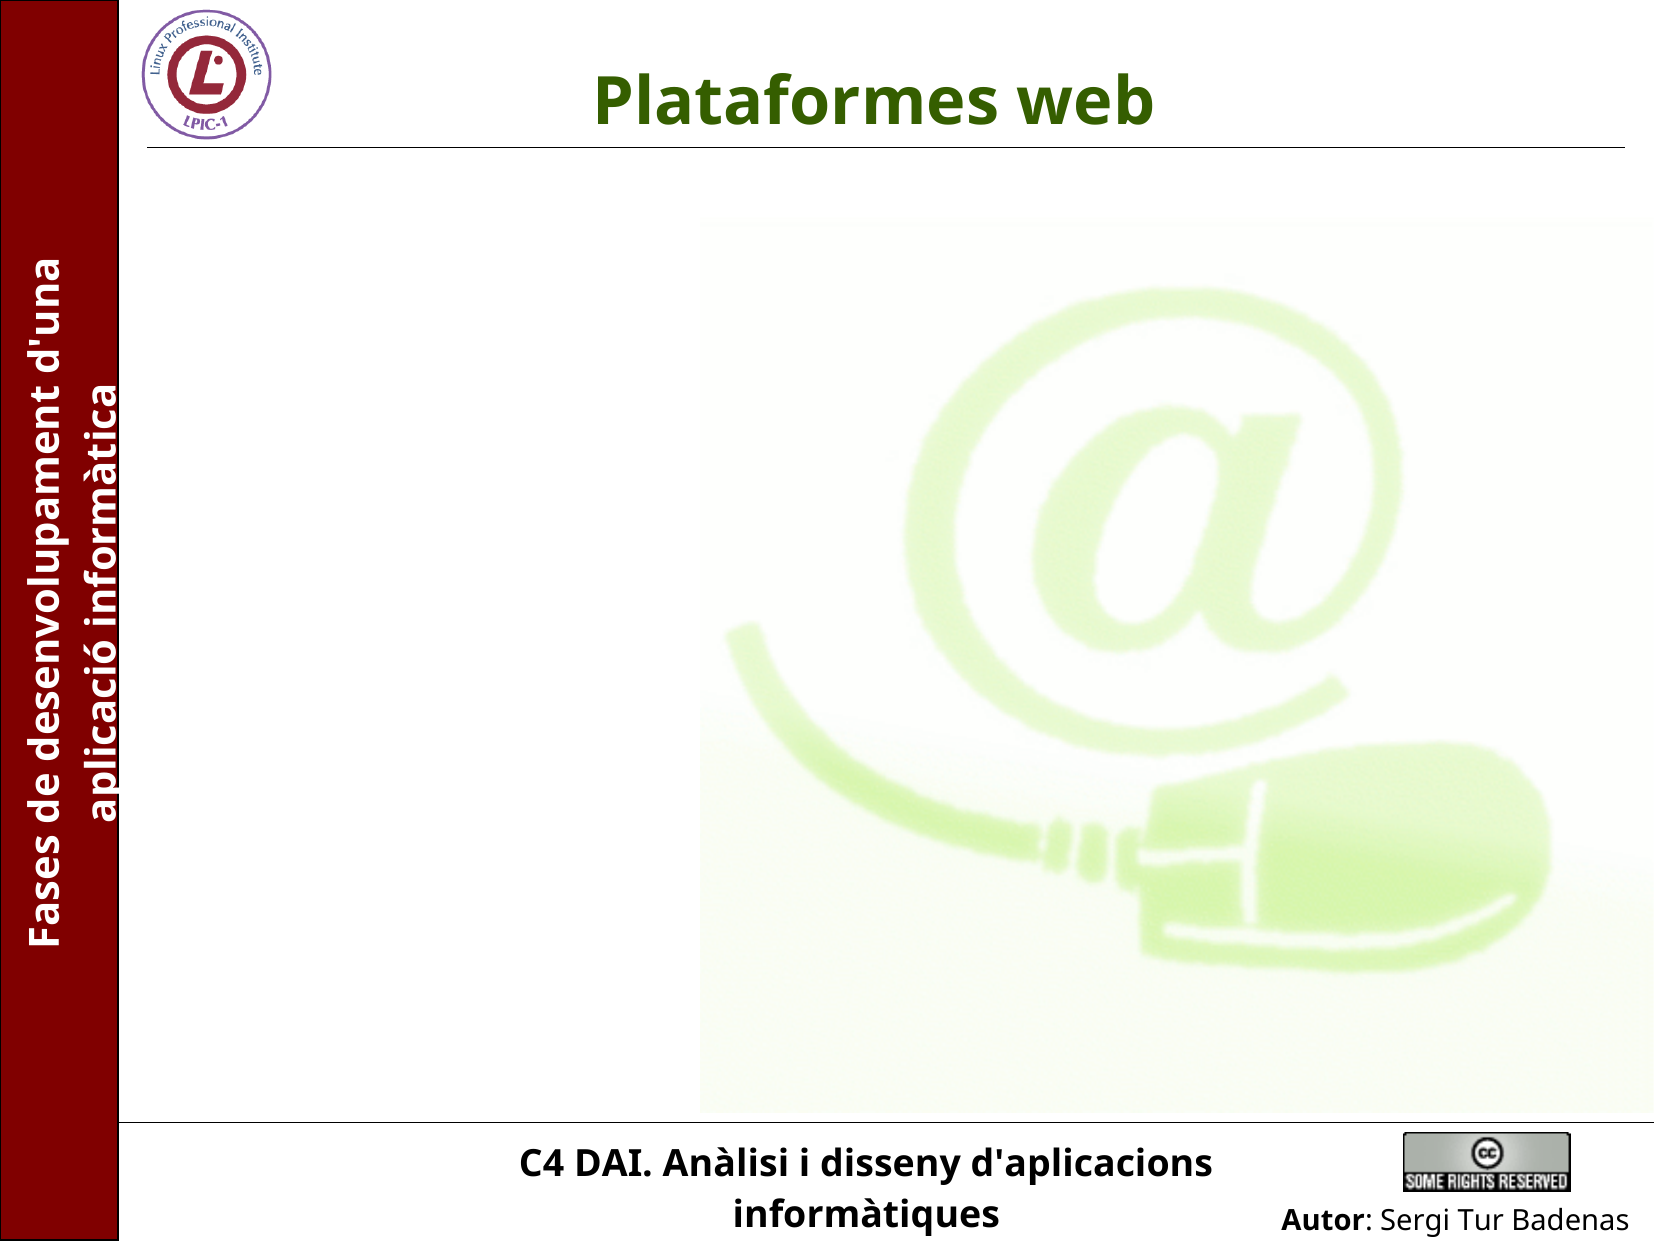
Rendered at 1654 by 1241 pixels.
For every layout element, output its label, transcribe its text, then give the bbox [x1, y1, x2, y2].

picture [135, 5, 277, 55]
title Plataformes web [129, 55, 1619, 142]
picture [700, 217, 1654, 1113]
picture [1403, 1132, 1571, 1192]
